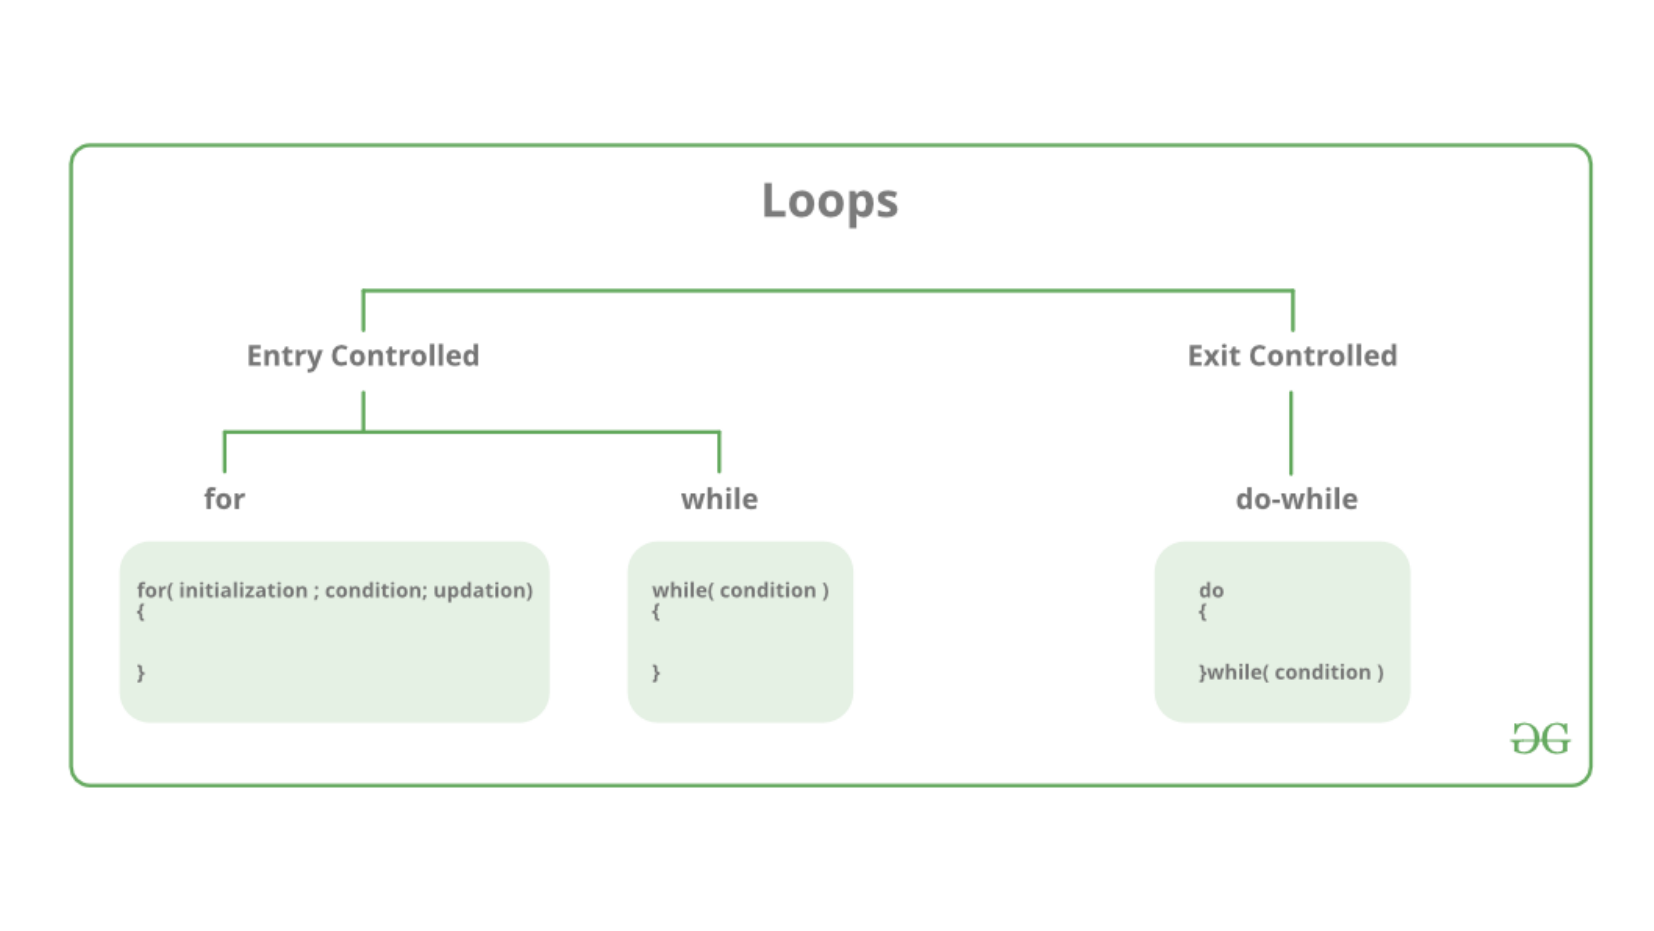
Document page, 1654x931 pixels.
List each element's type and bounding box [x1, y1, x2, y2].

picture [47, 126, 1610, 806]
